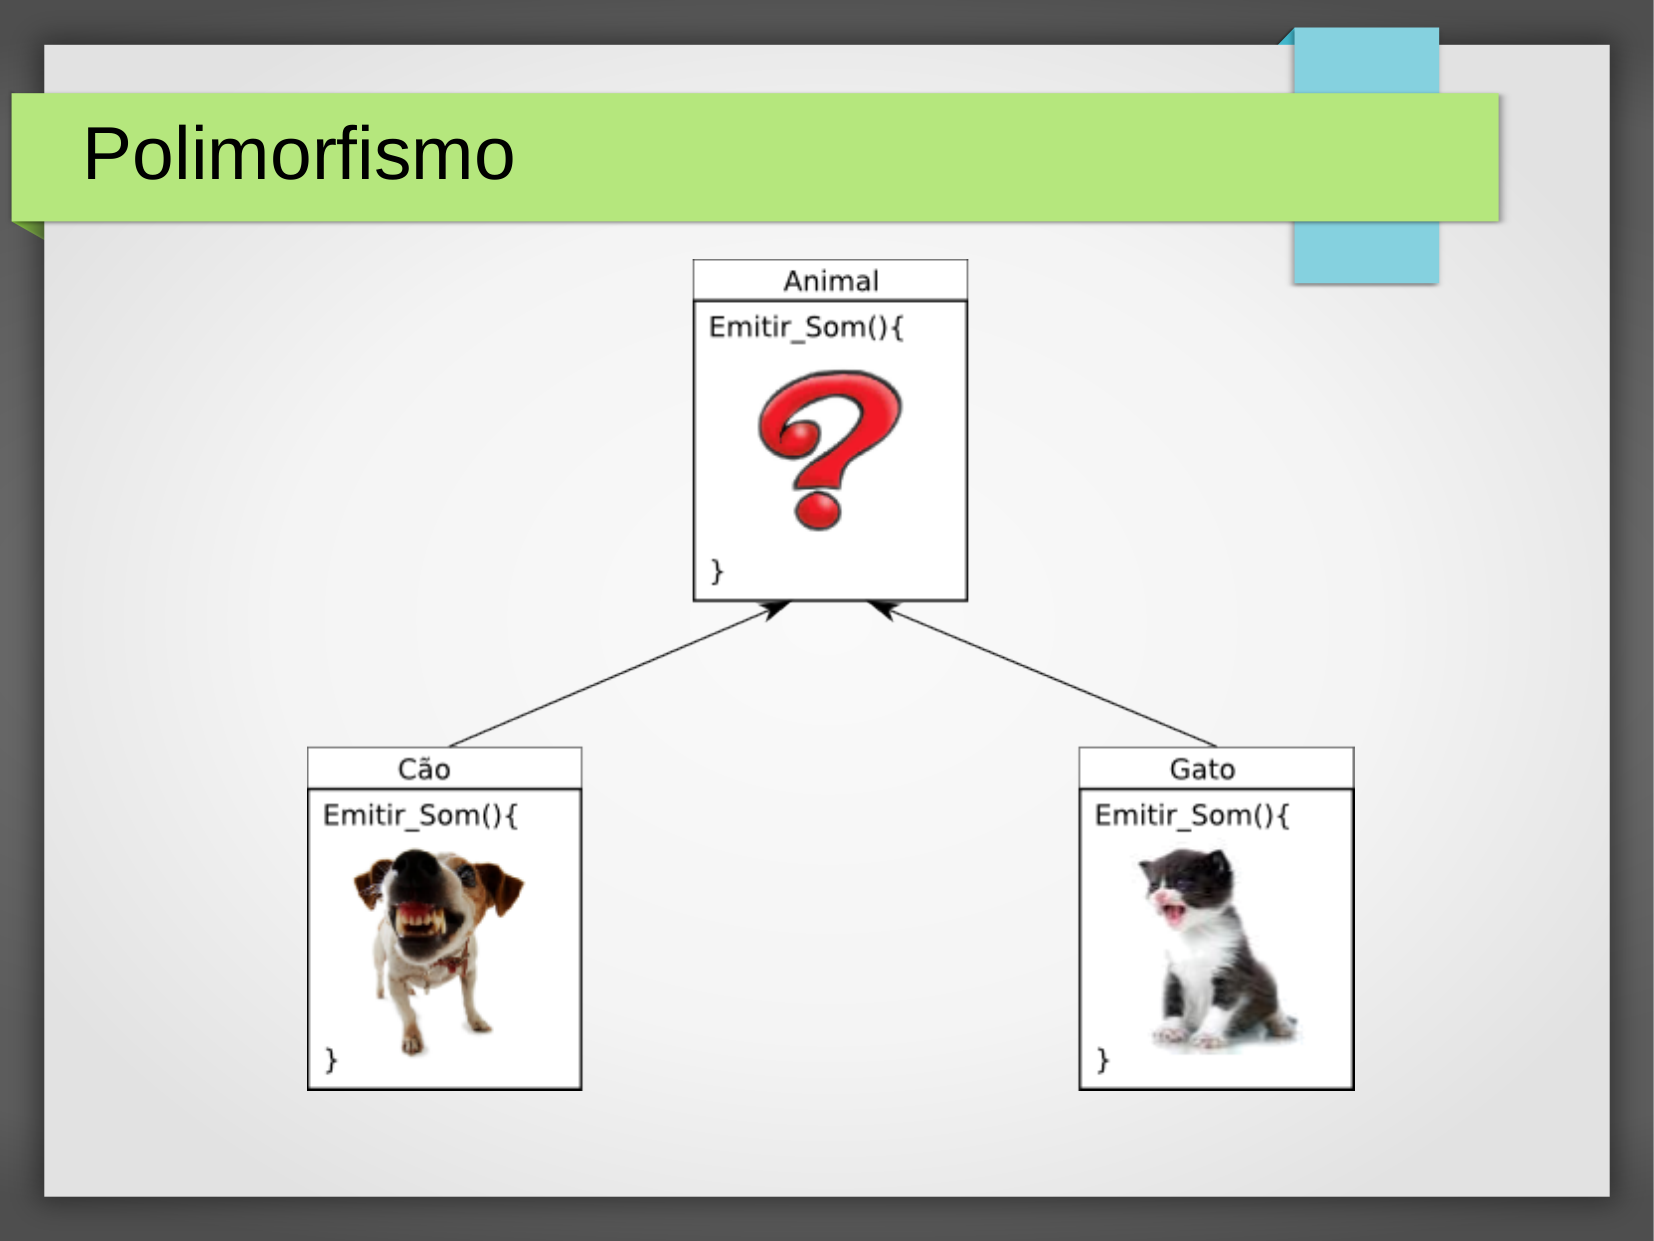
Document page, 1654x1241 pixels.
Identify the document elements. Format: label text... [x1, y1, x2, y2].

picture [0, 0, 1654, 1241]
title Polimorfismo [82, 94, 1264, 213]
